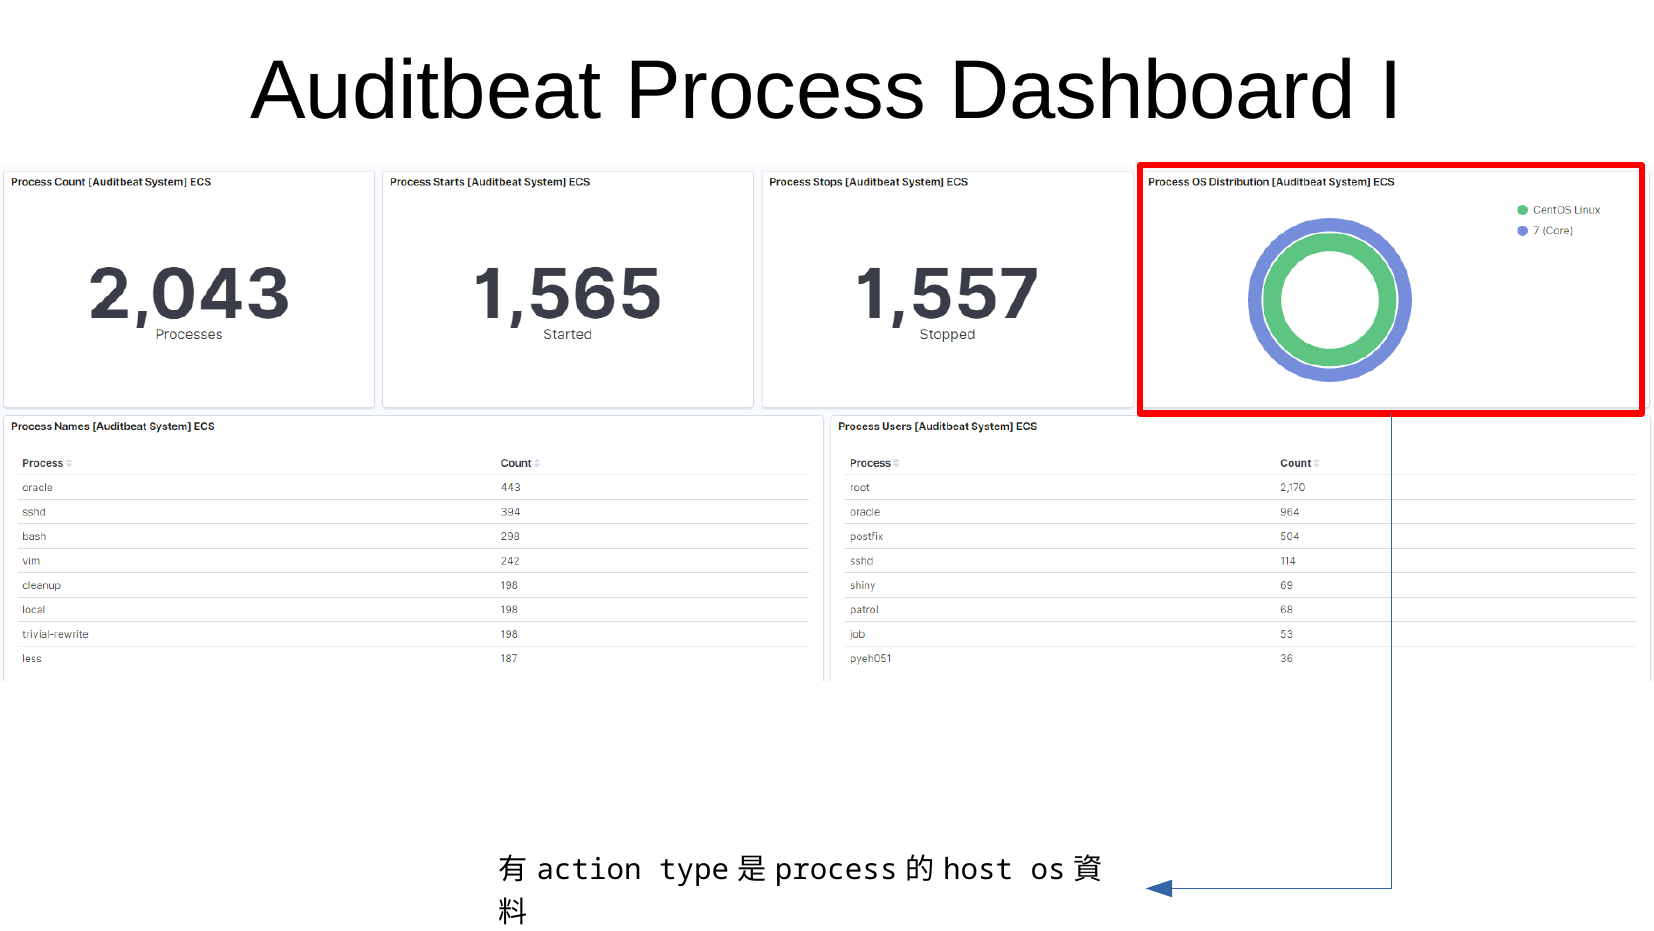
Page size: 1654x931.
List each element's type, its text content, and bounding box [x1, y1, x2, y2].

text_box Auditbeat Process Dashboard I [47, 35, 1607, 165]
text_box 有action type是process的host os資料 [484, 838, 1146, 898]
picture [1392, 165, 1654, 681]
picture [0, 165, 1391, 681]
picture [1143, 168, 1639, 410]
